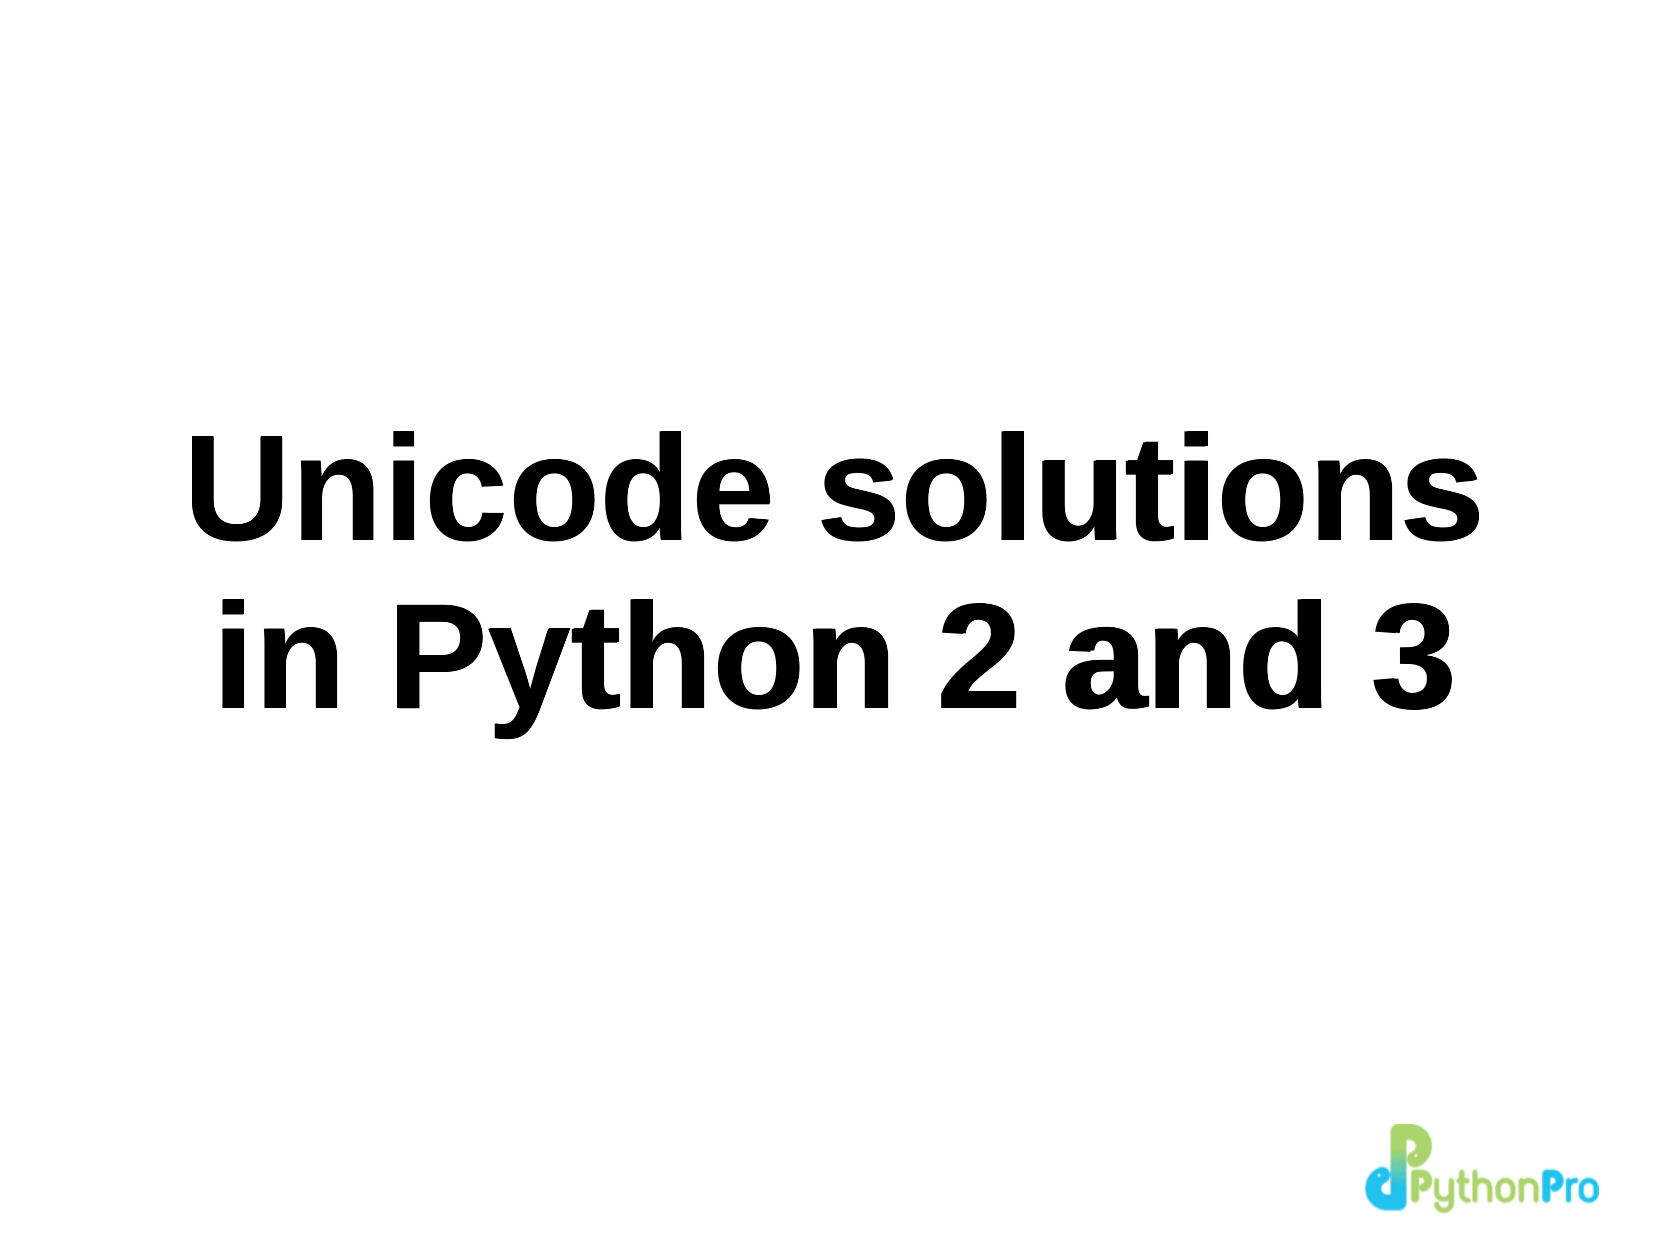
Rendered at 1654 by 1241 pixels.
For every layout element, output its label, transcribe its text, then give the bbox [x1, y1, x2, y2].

picture [1365, 1124, 1599, 1214]
title Unicode solutions in Python 2 and 3 [90, 405, 1579, 741]
